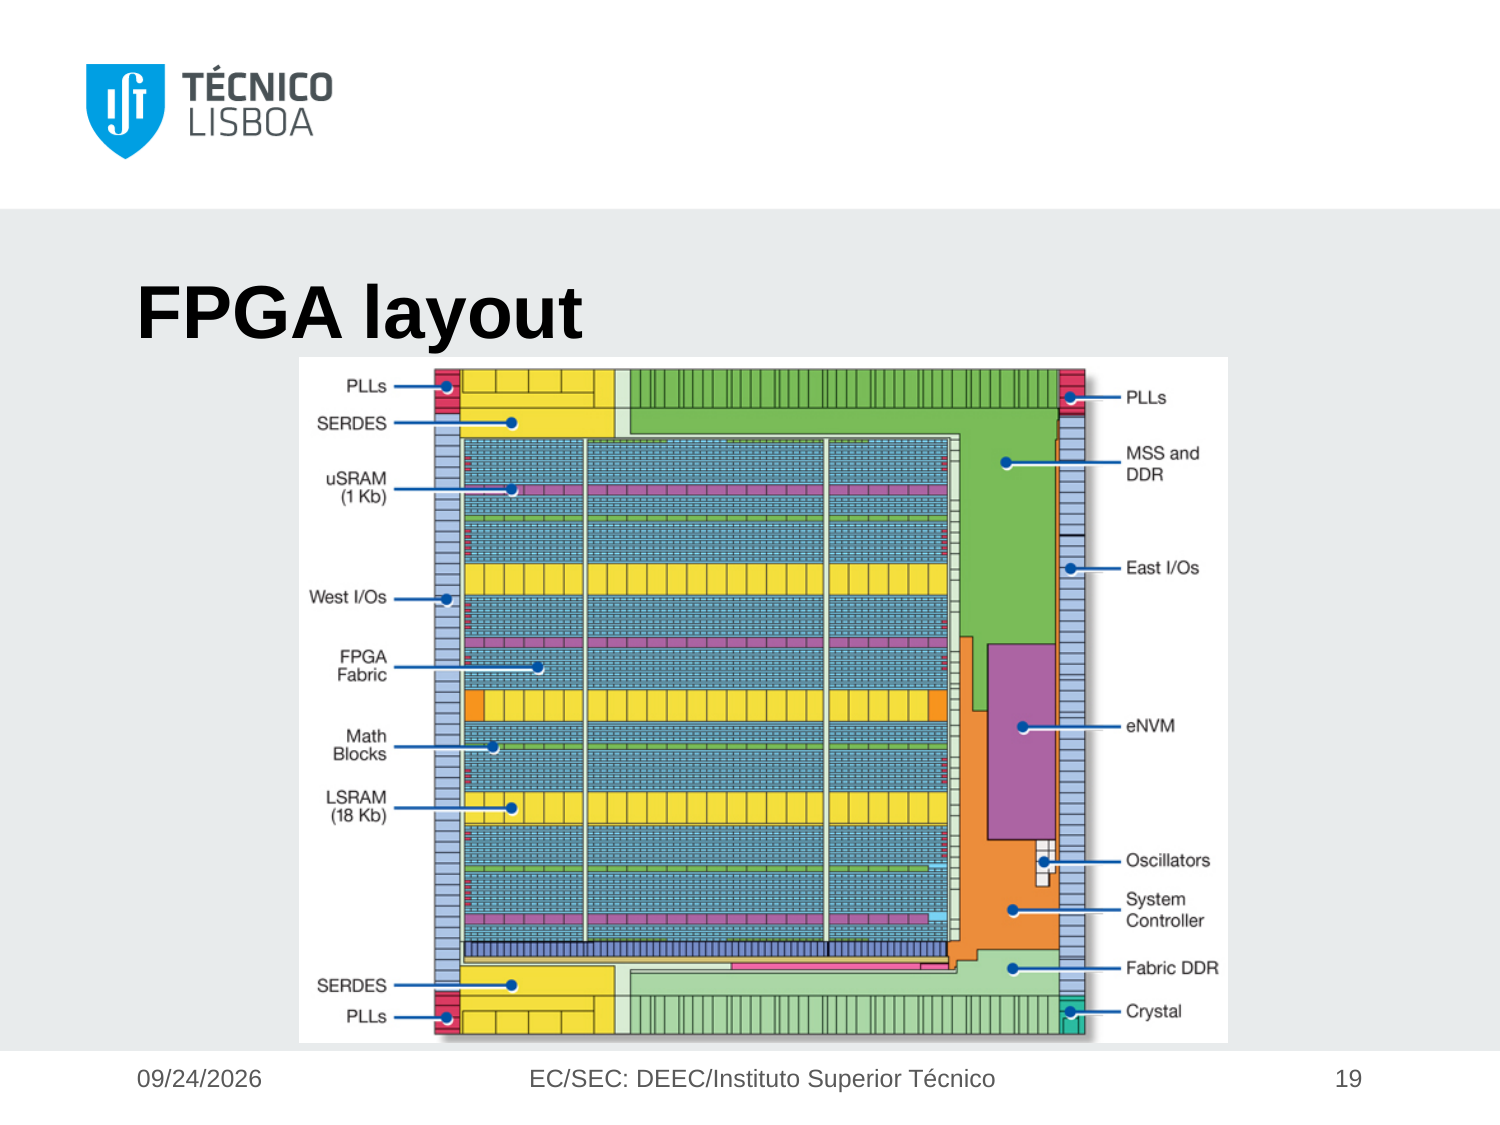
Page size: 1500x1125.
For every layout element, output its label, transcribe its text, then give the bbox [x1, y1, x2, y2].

slide_number 10/08/2018 [121, 1052, 425, 1103]
slide_number <number> [1077, 1052, 1378, 1103]
title FPGA layout [121, 237, 1378, 381]
picture [0, 0, 1500, 1125]
footer EC/SEC: DEEC/Instituto Superior Técnico [512, 1052, 1021, 1103]
